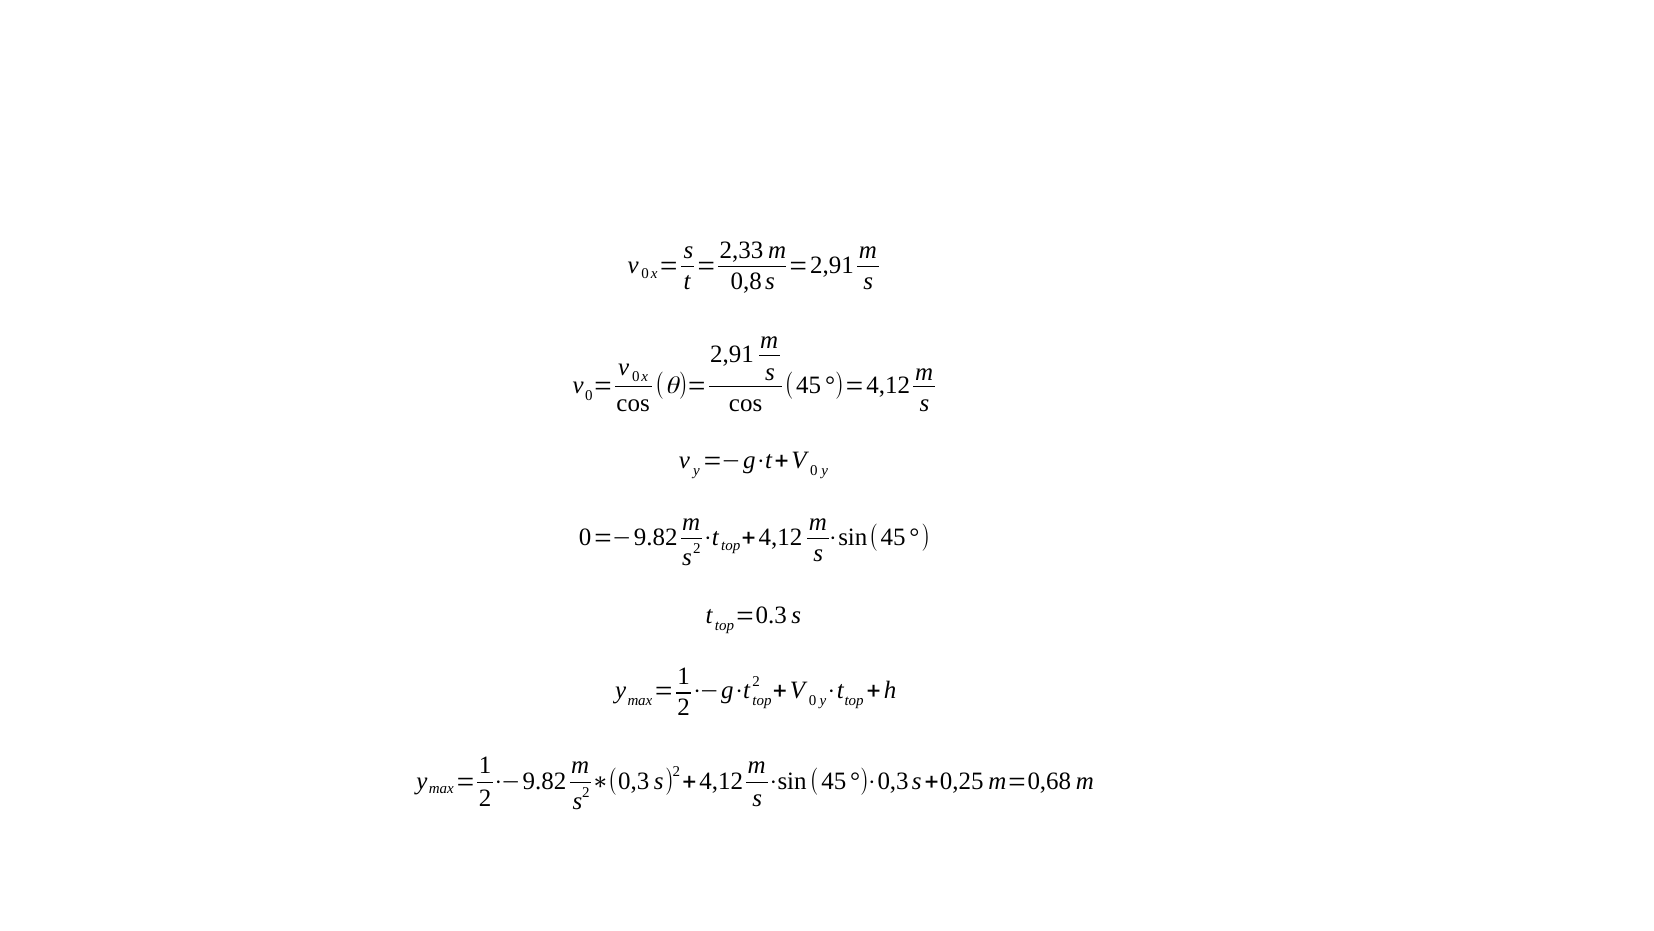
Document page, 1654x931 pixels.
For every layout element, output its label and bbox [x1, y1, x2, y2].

chart [413, 236, 1094, 815]
